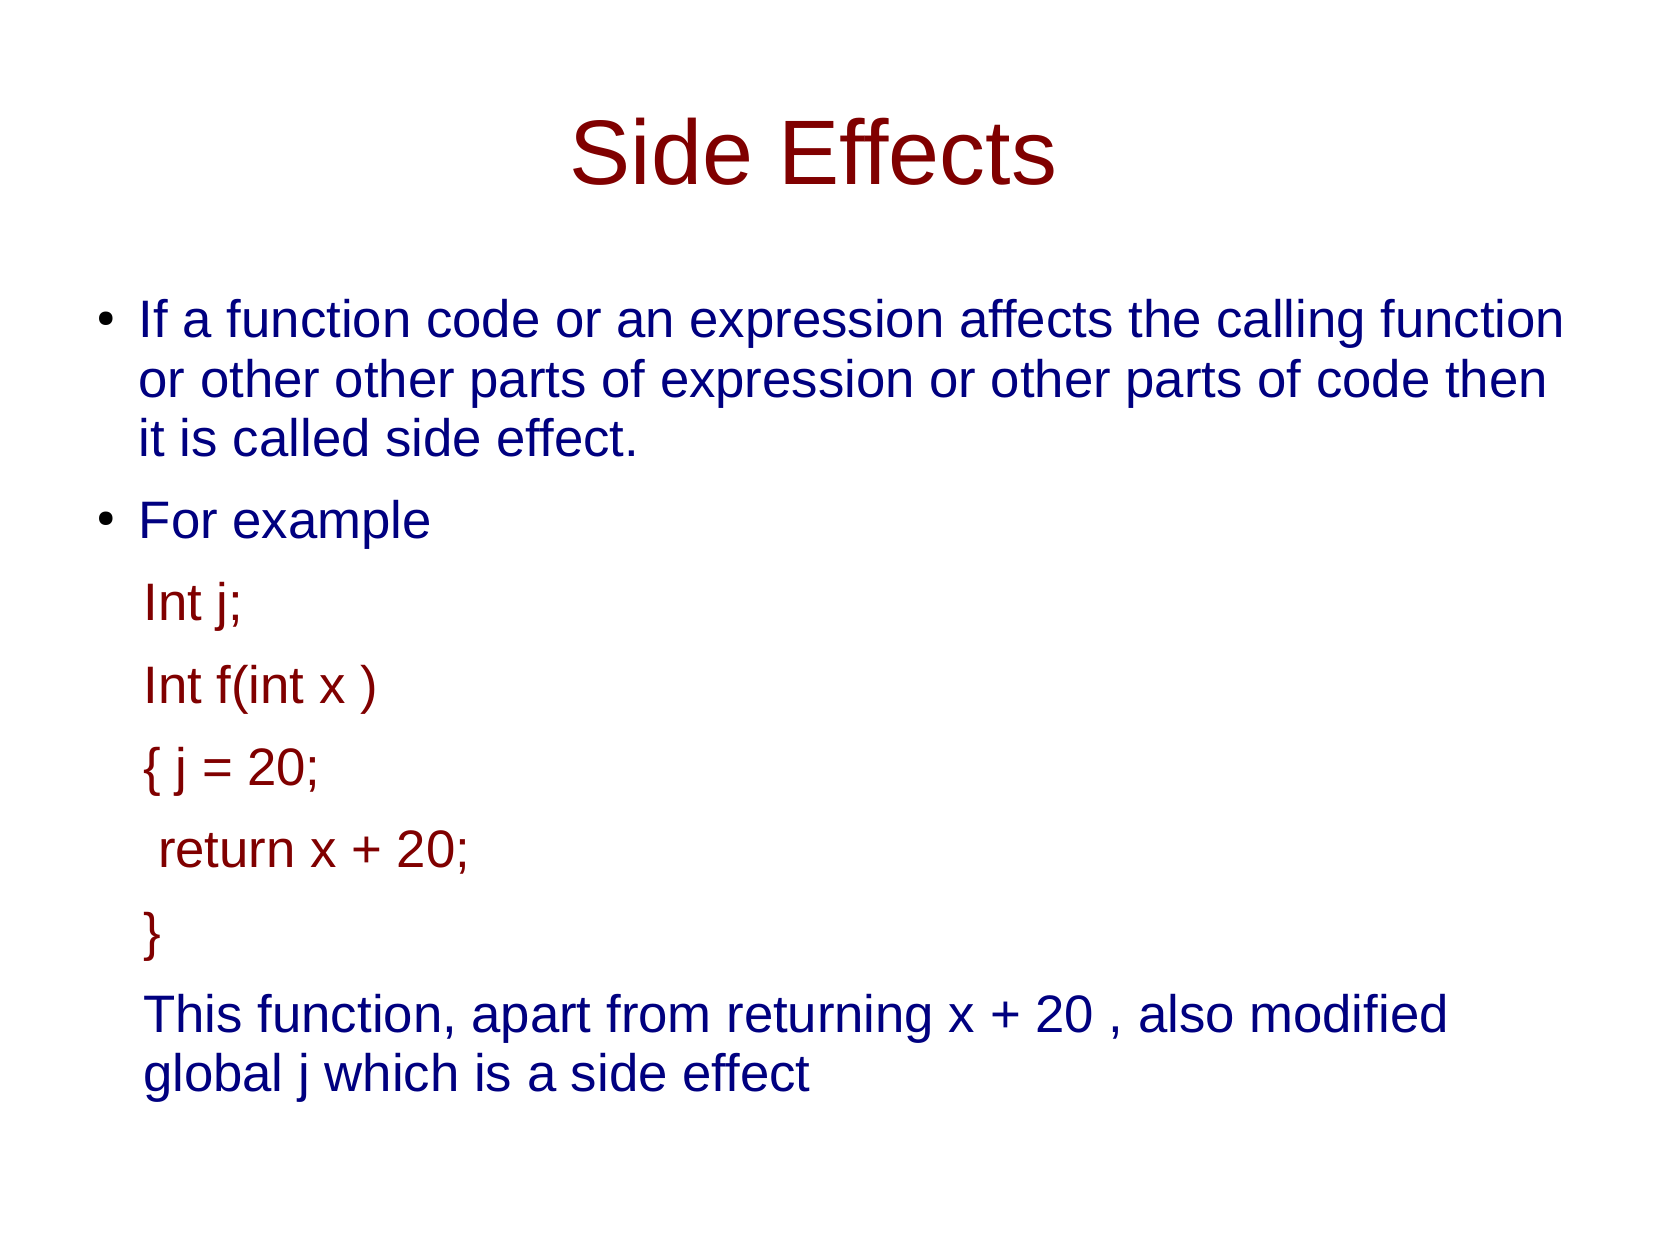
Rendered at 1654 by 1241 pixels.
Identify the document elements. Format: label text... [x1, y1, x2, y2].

title Side Effects [82, 49, 1571, 257]
list If a function code or an expression affects the calling function or other other parts of expression or other parts of code then it is called side effect. For example Int j; Int f(int x ) { j = 20; return x + 20; } This function, apart from returning x + 20 , also modified global j which is a side effect [82, 290, 1571, 1109]
